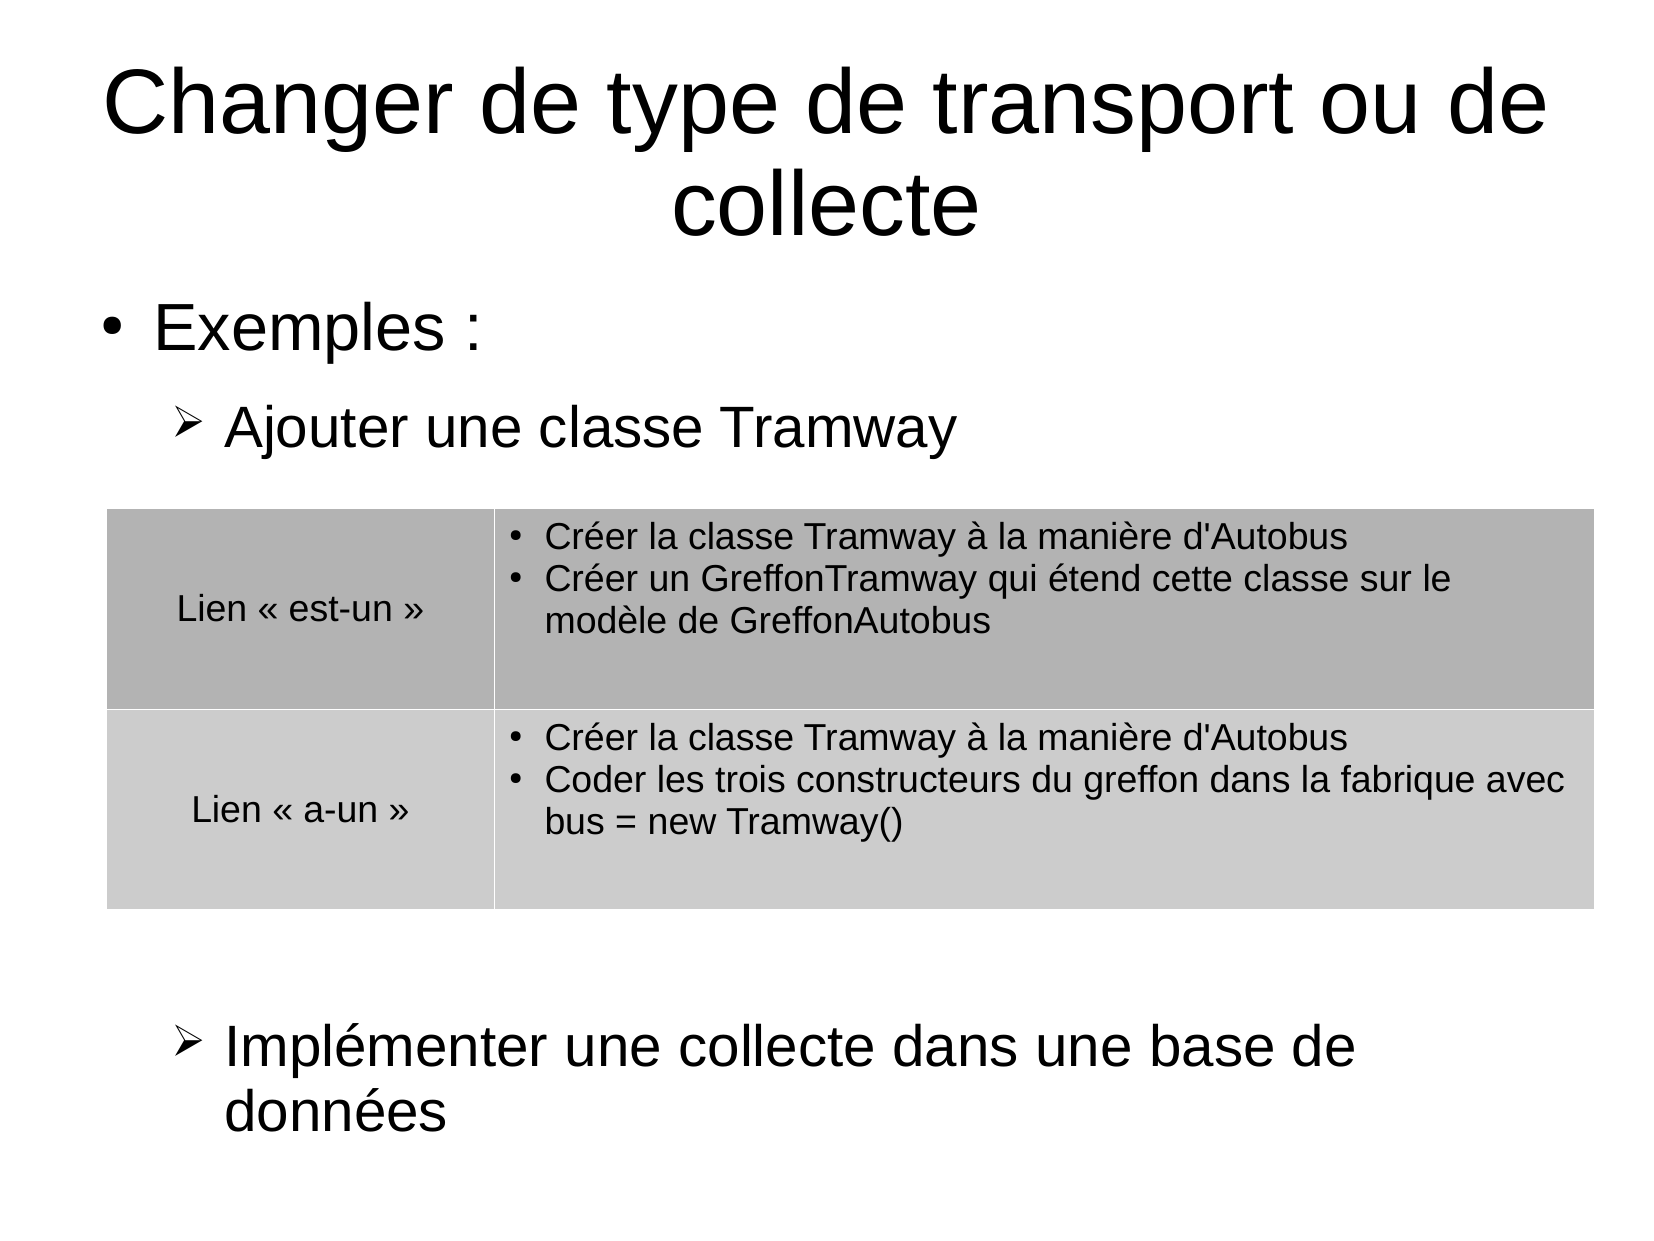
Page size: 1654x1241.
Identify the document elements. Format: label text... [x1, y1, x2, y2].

table_header Créer la classe Tramway à la manière d'Autobus Créer un GreffonTramway qui étend cette classe sur le modèle de GreffonAutobus [495, 509, 1594, 709]
list Implémenter une collecte dans une base de données [82, 909, 1571, 1241]
table_cell Lien « a-un » [107, 710, 494, 909]
list Exemples : Ajouter une classe Tramway [82, 290, 1571, 634]
table_cell Créer la classe Tramway à la manière d'Autobus Coder les trois constructeurs du greffon dans la fabrique avec bus = new Tramway() [495, 710, 1594, 909]
title Changer de type de transport ou de collecte [82, 49, 1571, 257]
table_header Lien « est-un » [107, 509, 494, 709]
